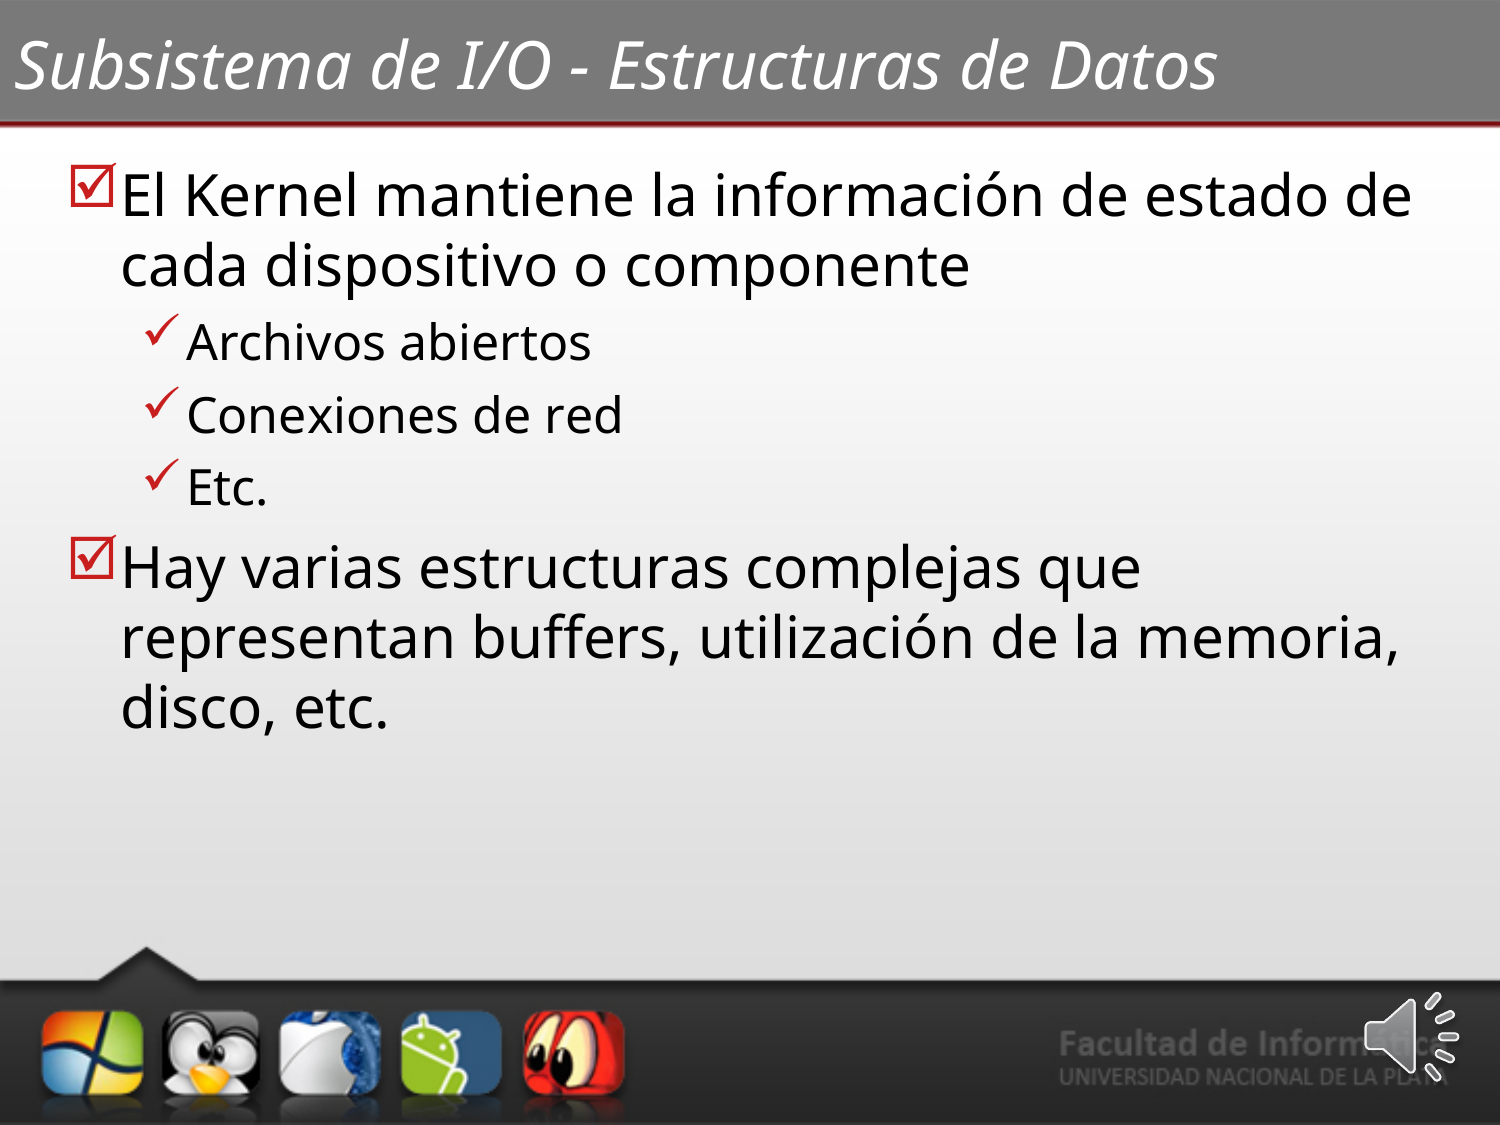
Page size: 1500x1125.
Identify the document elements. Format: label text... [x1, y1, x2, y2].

picture [0, 171, 1500, 1125]
text_box El Kernel mantiene la información de estado de cada dispositivo o componente Archivos abiertos Conexiones de red Etc. Hay varias estructuras complejas que representan buffers, utilización de la memoria, disco, etc. [51, 150, 1459, 941]
text_box Subsistema de I/O - Estructuras de Datos [0, 0, 1500, 171]
